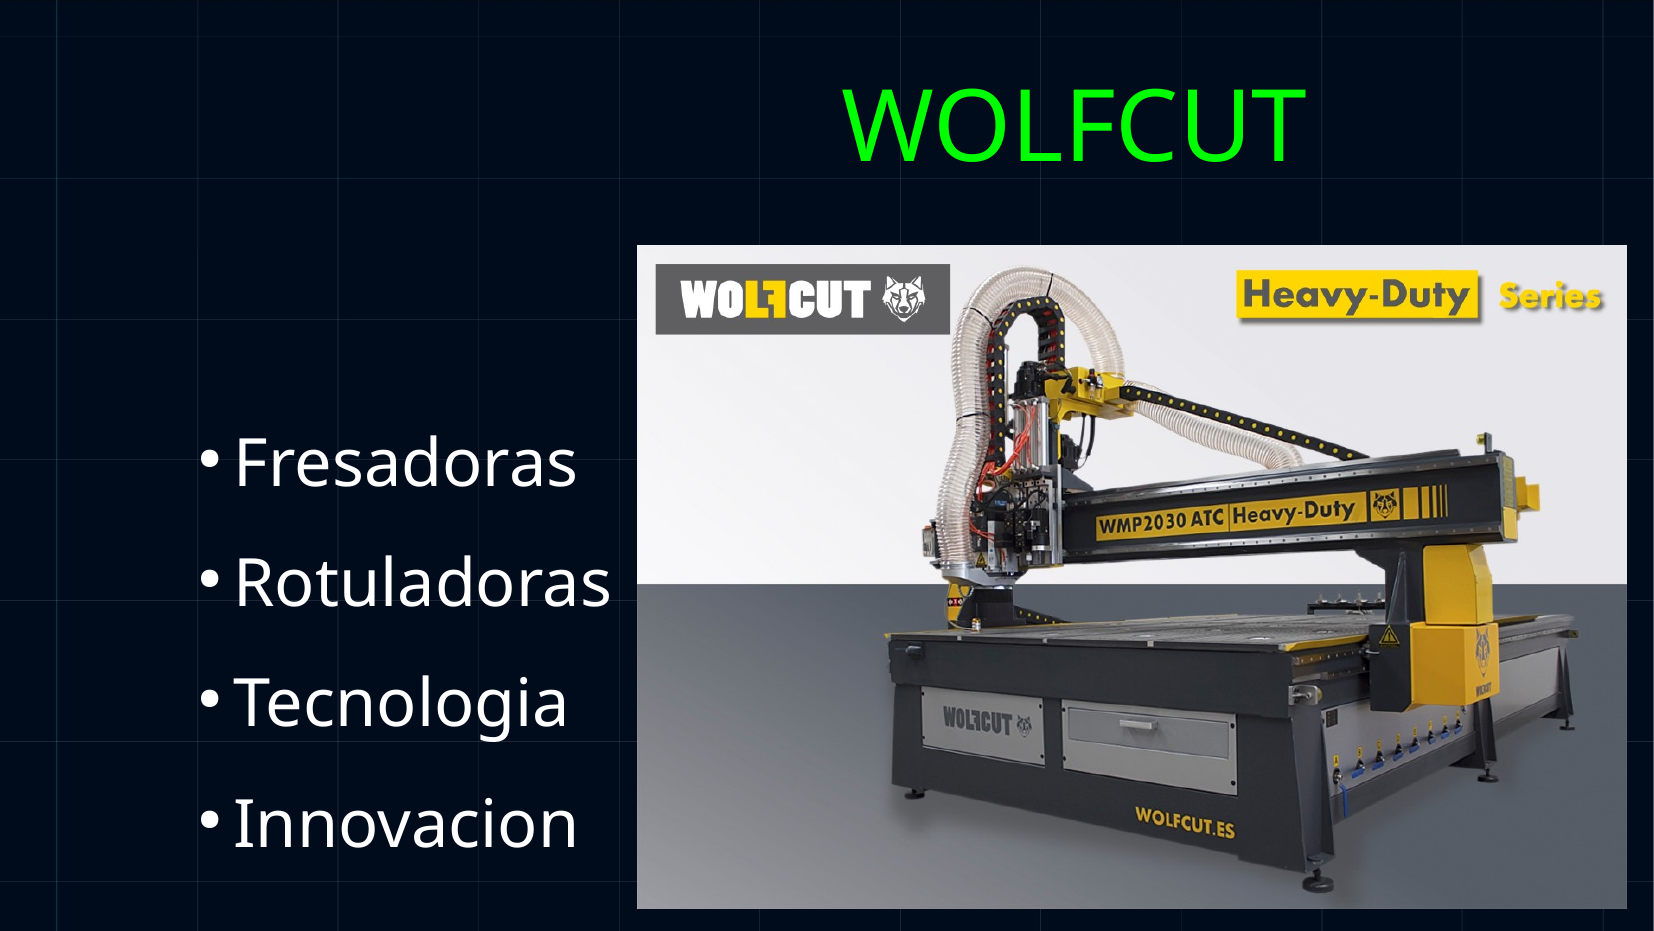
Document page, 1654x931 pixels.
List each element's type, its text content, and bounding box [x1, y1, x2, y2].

text_box Fresadoras Rotuladoras Tecnologia Innovacion [183, 407, 804, 875]
text_box WOLFCUT [826, 47, 1336, 188]
picture [0, 0, 1654, 931]
